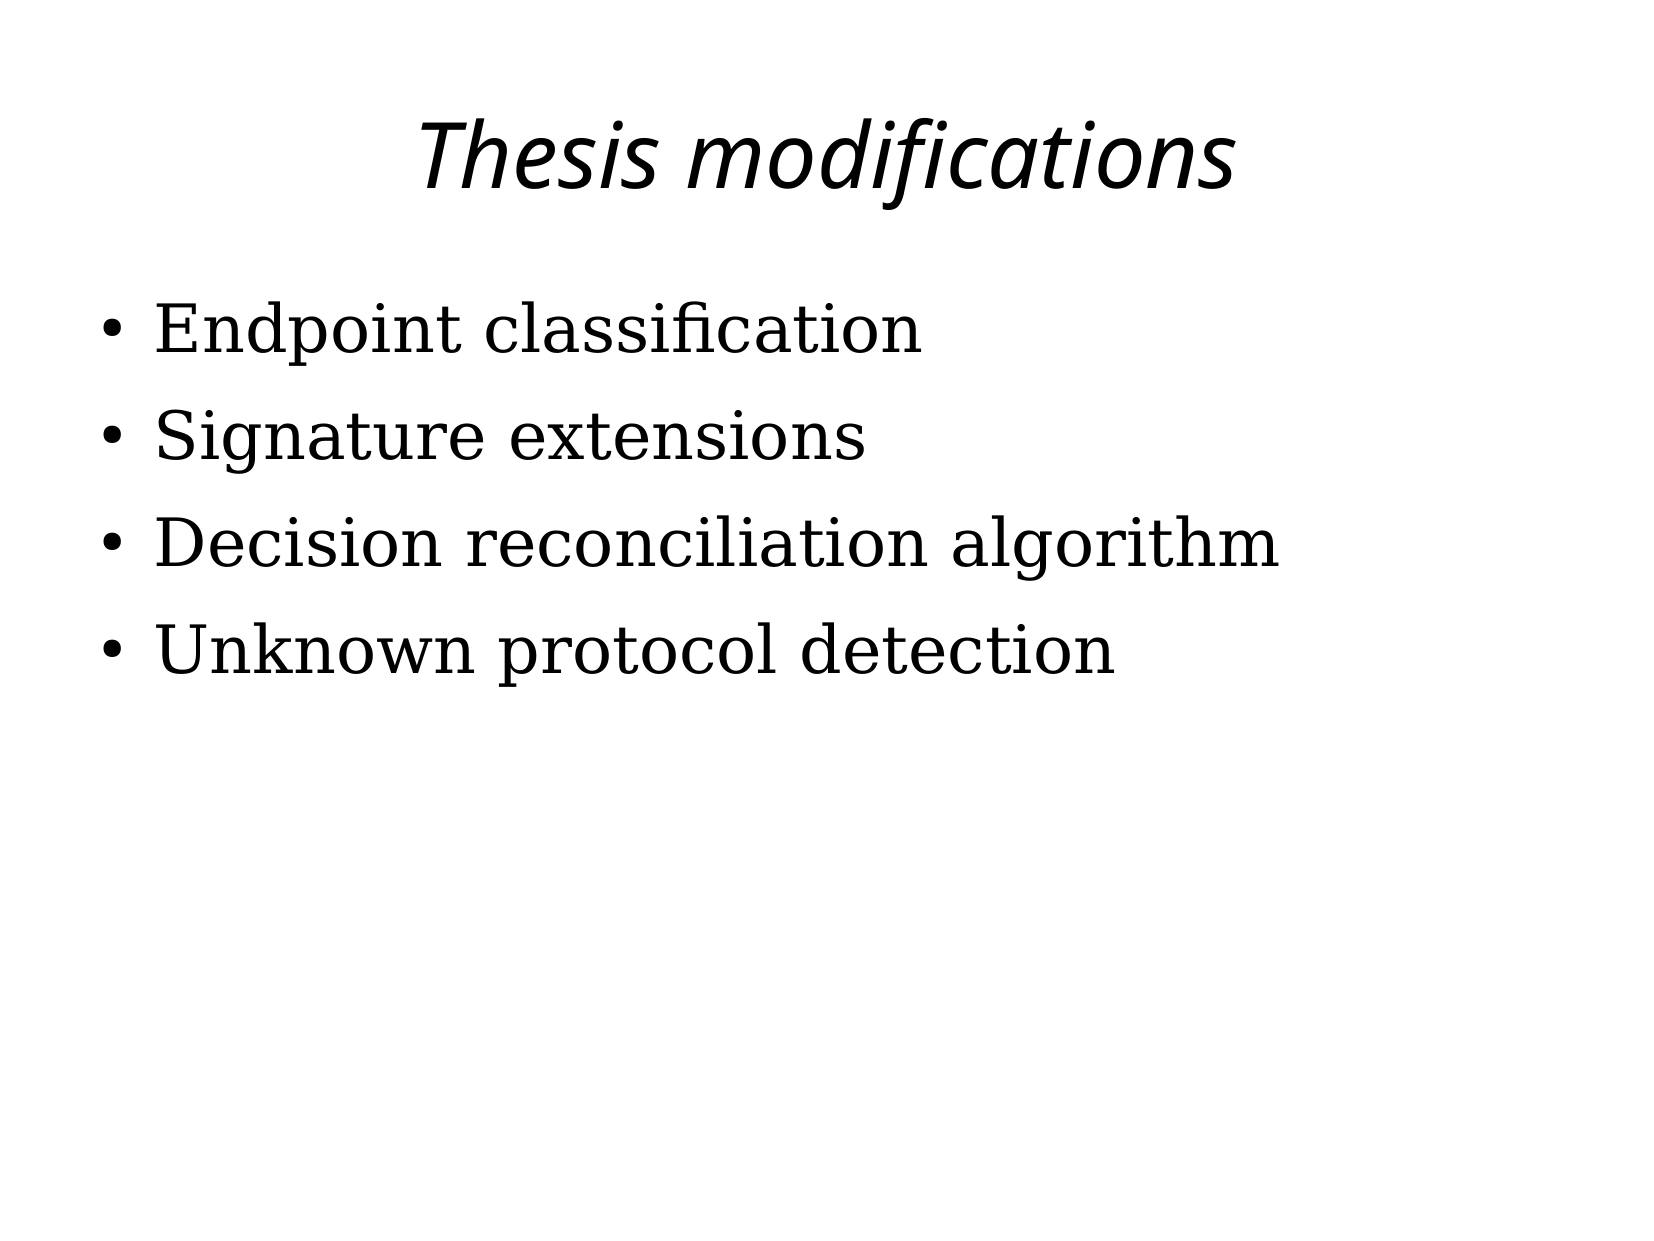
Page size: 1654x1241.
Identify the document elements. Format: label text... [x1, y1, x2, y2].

list Endpoint classification Signature extensions Decision reconciliation algorithm Unknown protocol detection [82, 290, 1571, 1109]
title Thesis modifications [82, 49, 1571, 257]
